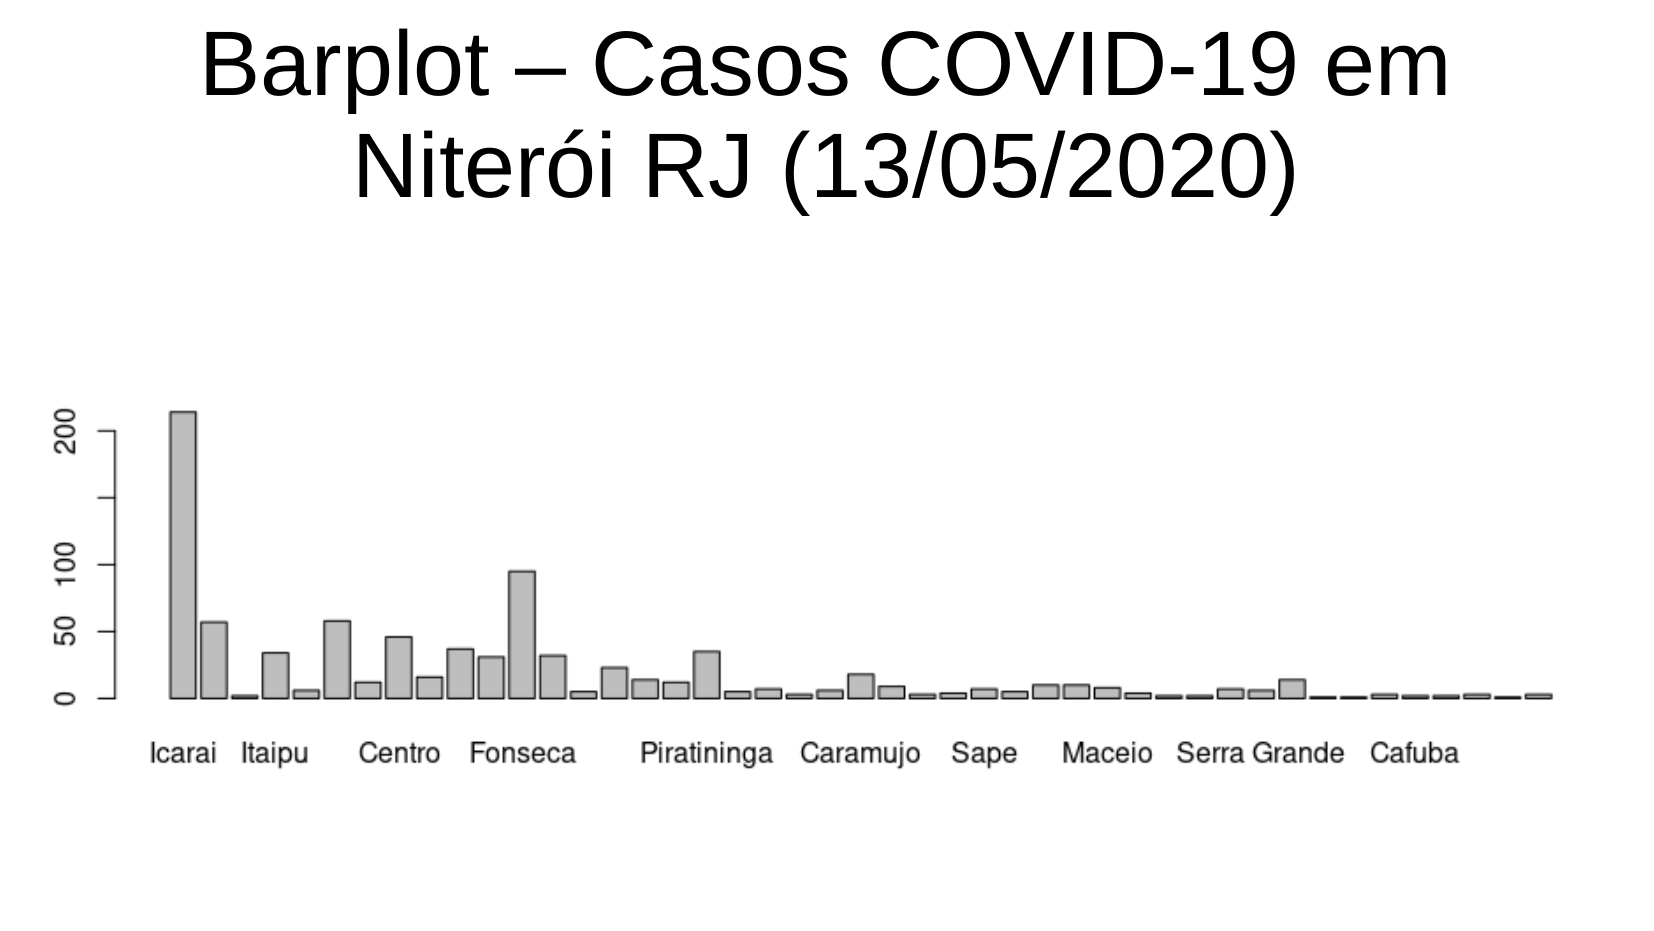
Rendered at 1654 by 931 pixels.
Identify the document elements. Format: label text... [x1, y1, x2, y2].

picture [0, 274, 1654, 875]
title Barplot – Casos COVID-19 em Niterói RJ (13/05/2020) [82, 12, 1571, 218]
